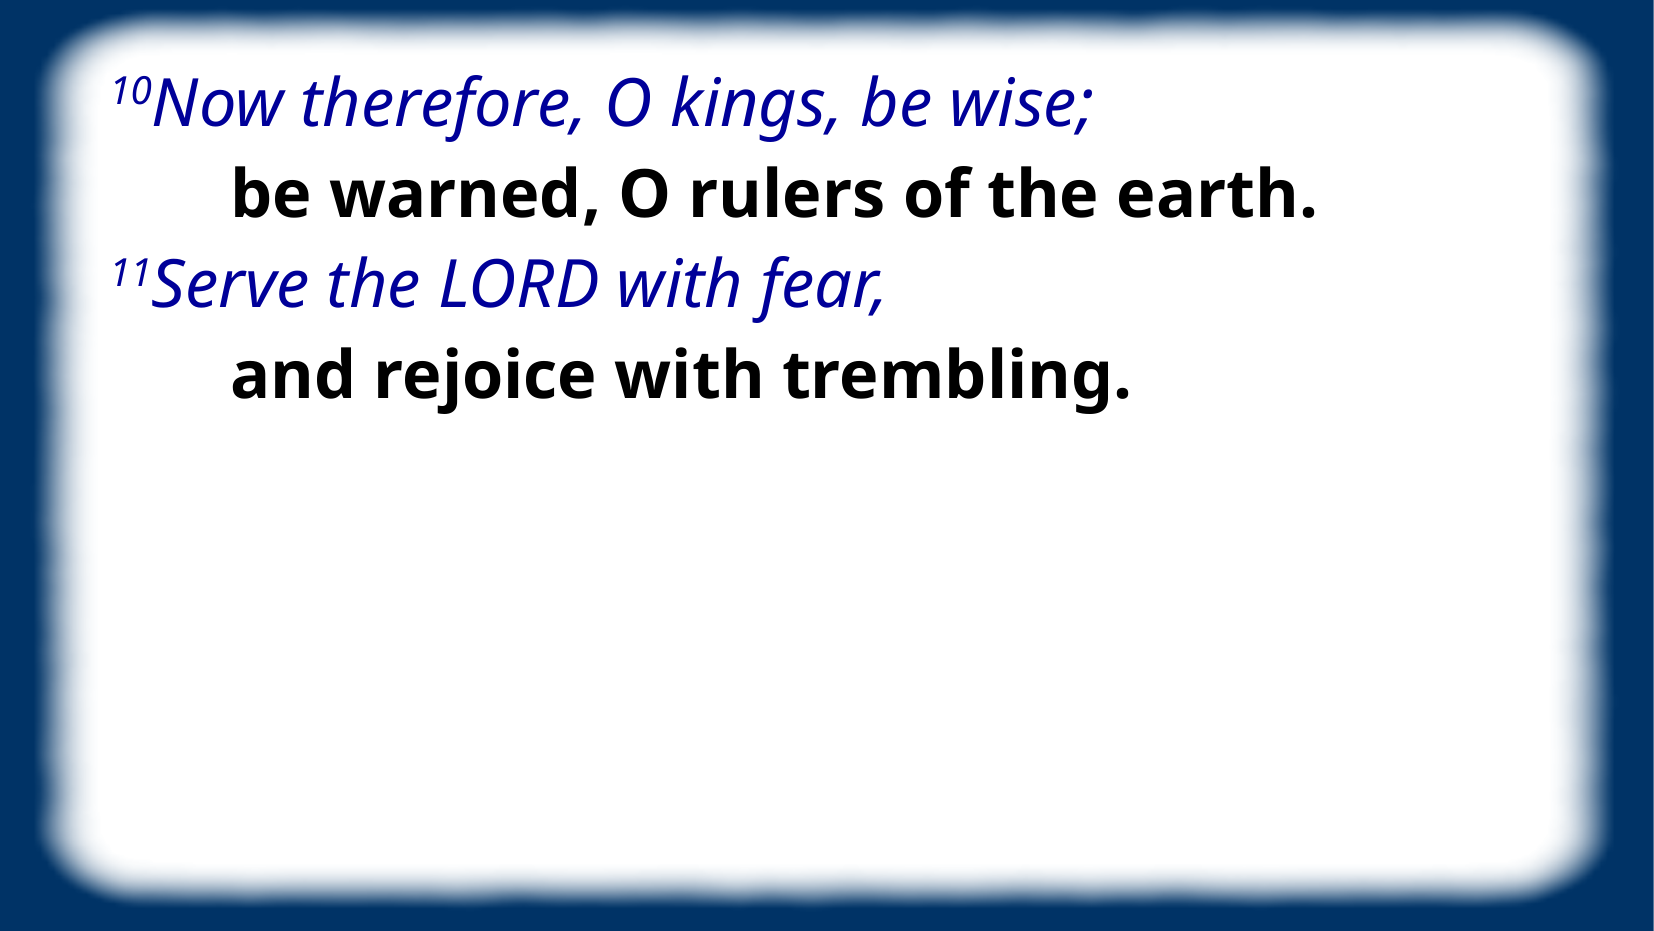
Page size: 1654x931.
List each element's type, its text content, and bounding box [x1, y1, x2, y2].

picture [0, 0, 1654, 931]
text_box 10Now therefore, O kings, be wise; be warned, O rulers of the earth. 11Serve the LORD with fear, and rejoice with trembling. [94, 47, 1565, 436]
